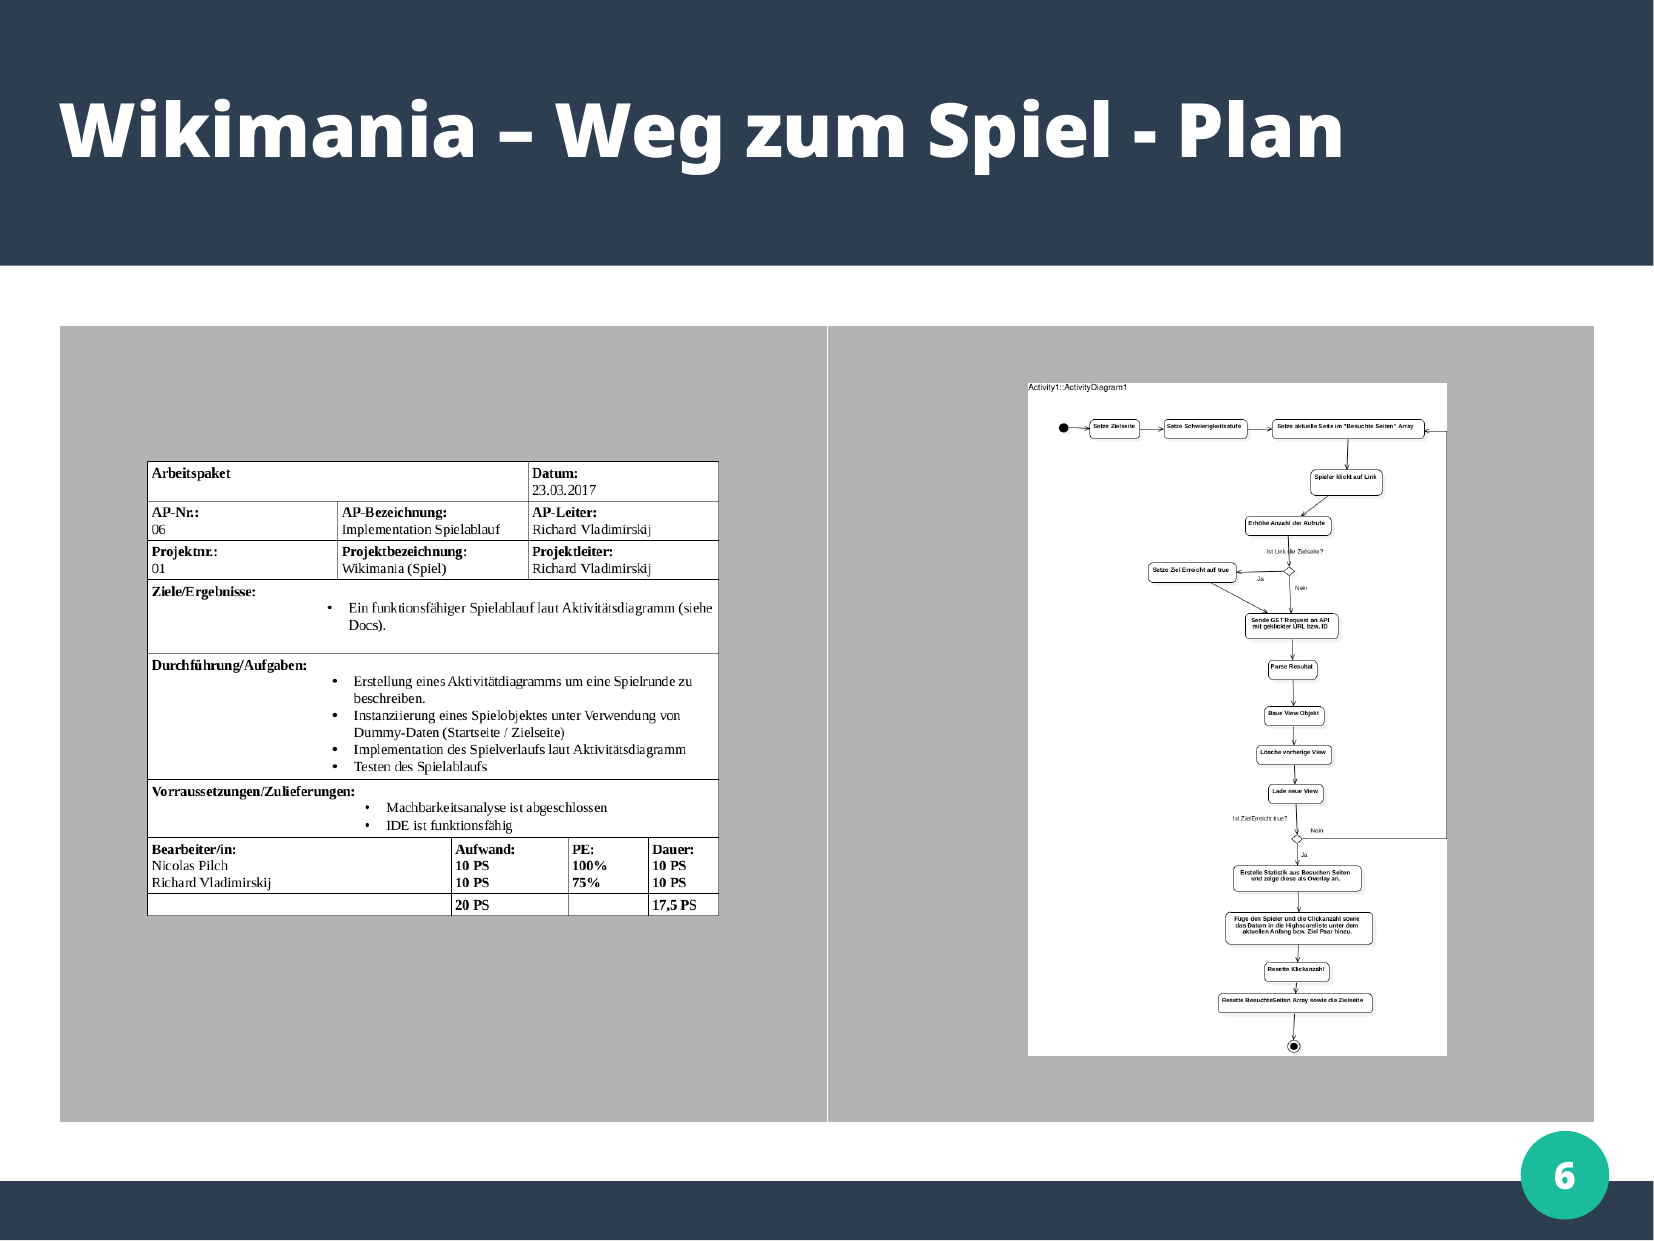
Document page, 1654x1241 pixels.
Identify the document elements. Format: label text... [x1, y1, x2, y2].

title Wikimania – Weg zum Spiel - Plan [59, 49, 1595, 207]
table_header [60, 326, 827, 1122]
table_header [828, 326, 1594, 1122]
picture [1028, 383, 1447, 1056]
picture [147, 461, 719, 916]
